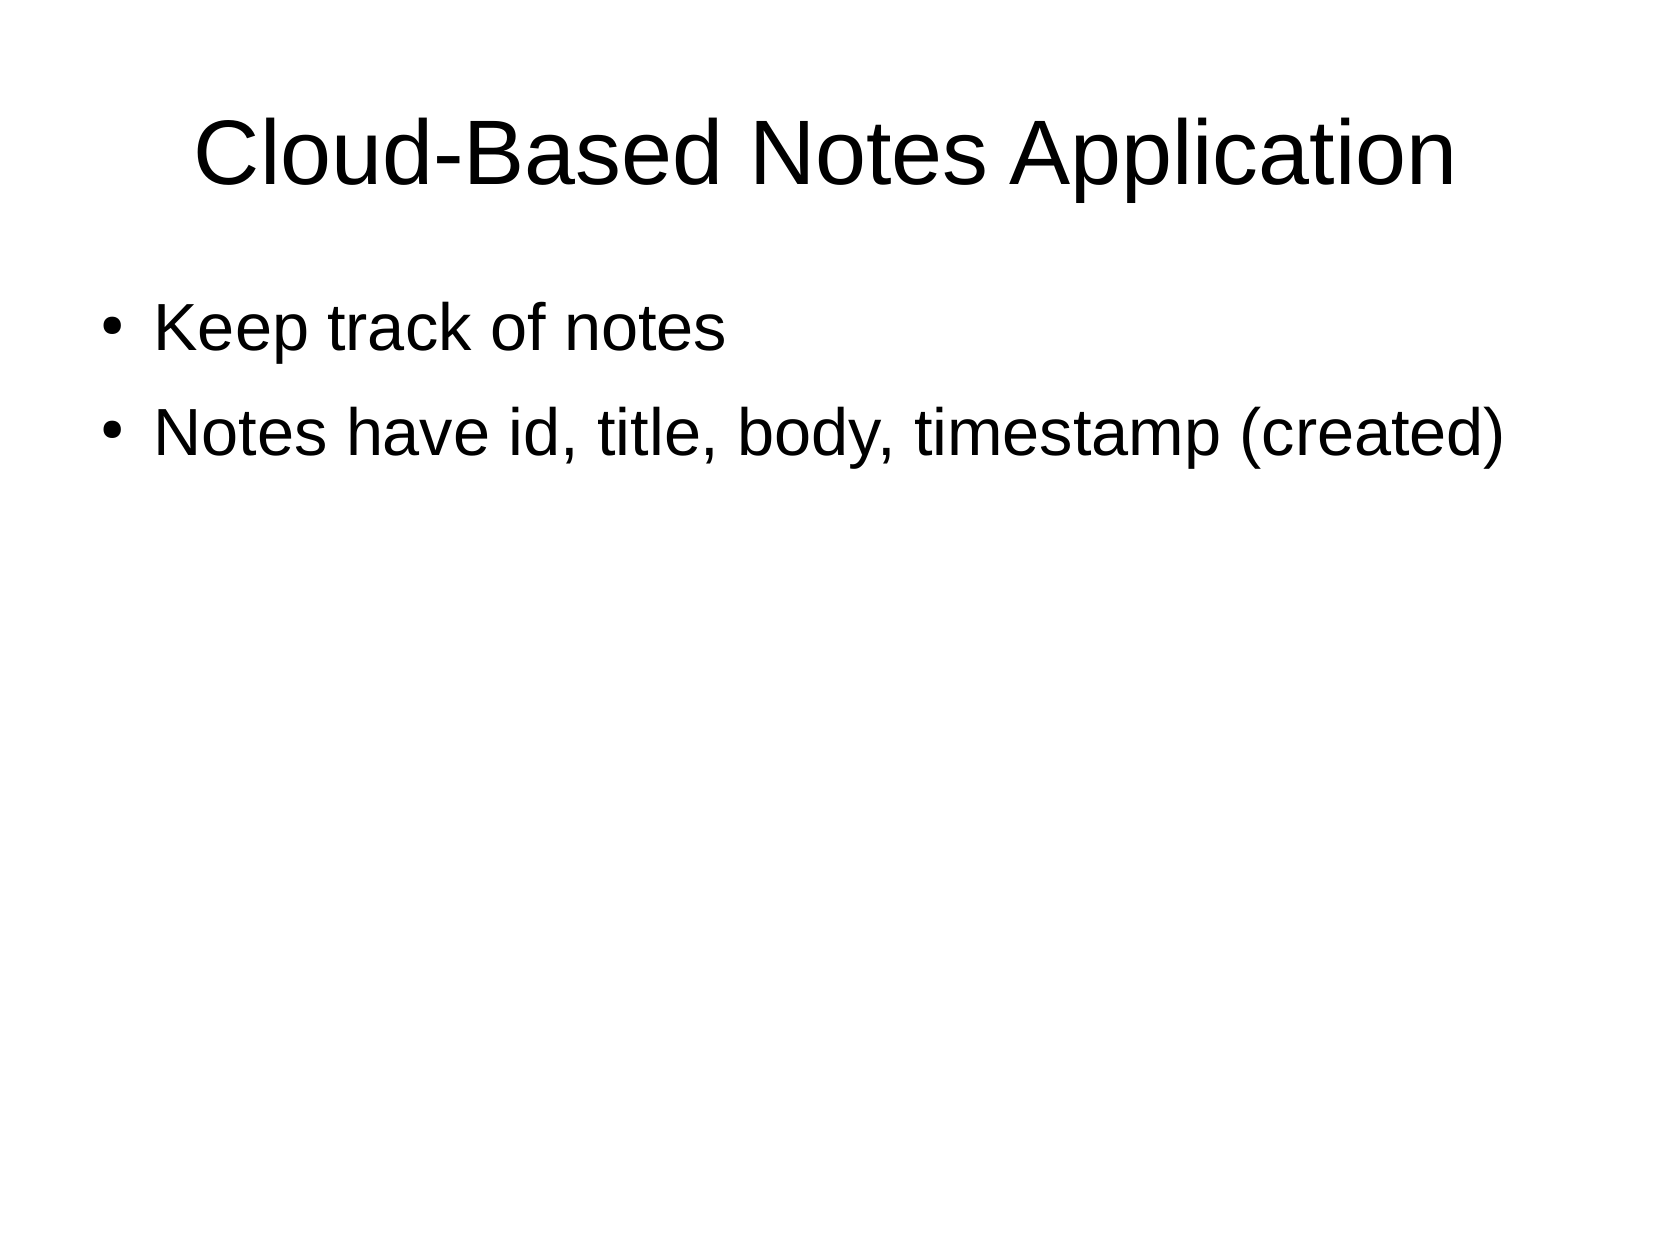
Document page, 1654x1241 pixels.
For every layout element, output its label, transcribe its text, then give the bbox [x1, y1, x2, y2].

list Keep track of notes Notes have id, title, body, timestamp (created) [82, 290, 1538, 1010]
title Cloud-Based Notes Application [82, 49, 1571, 257]
